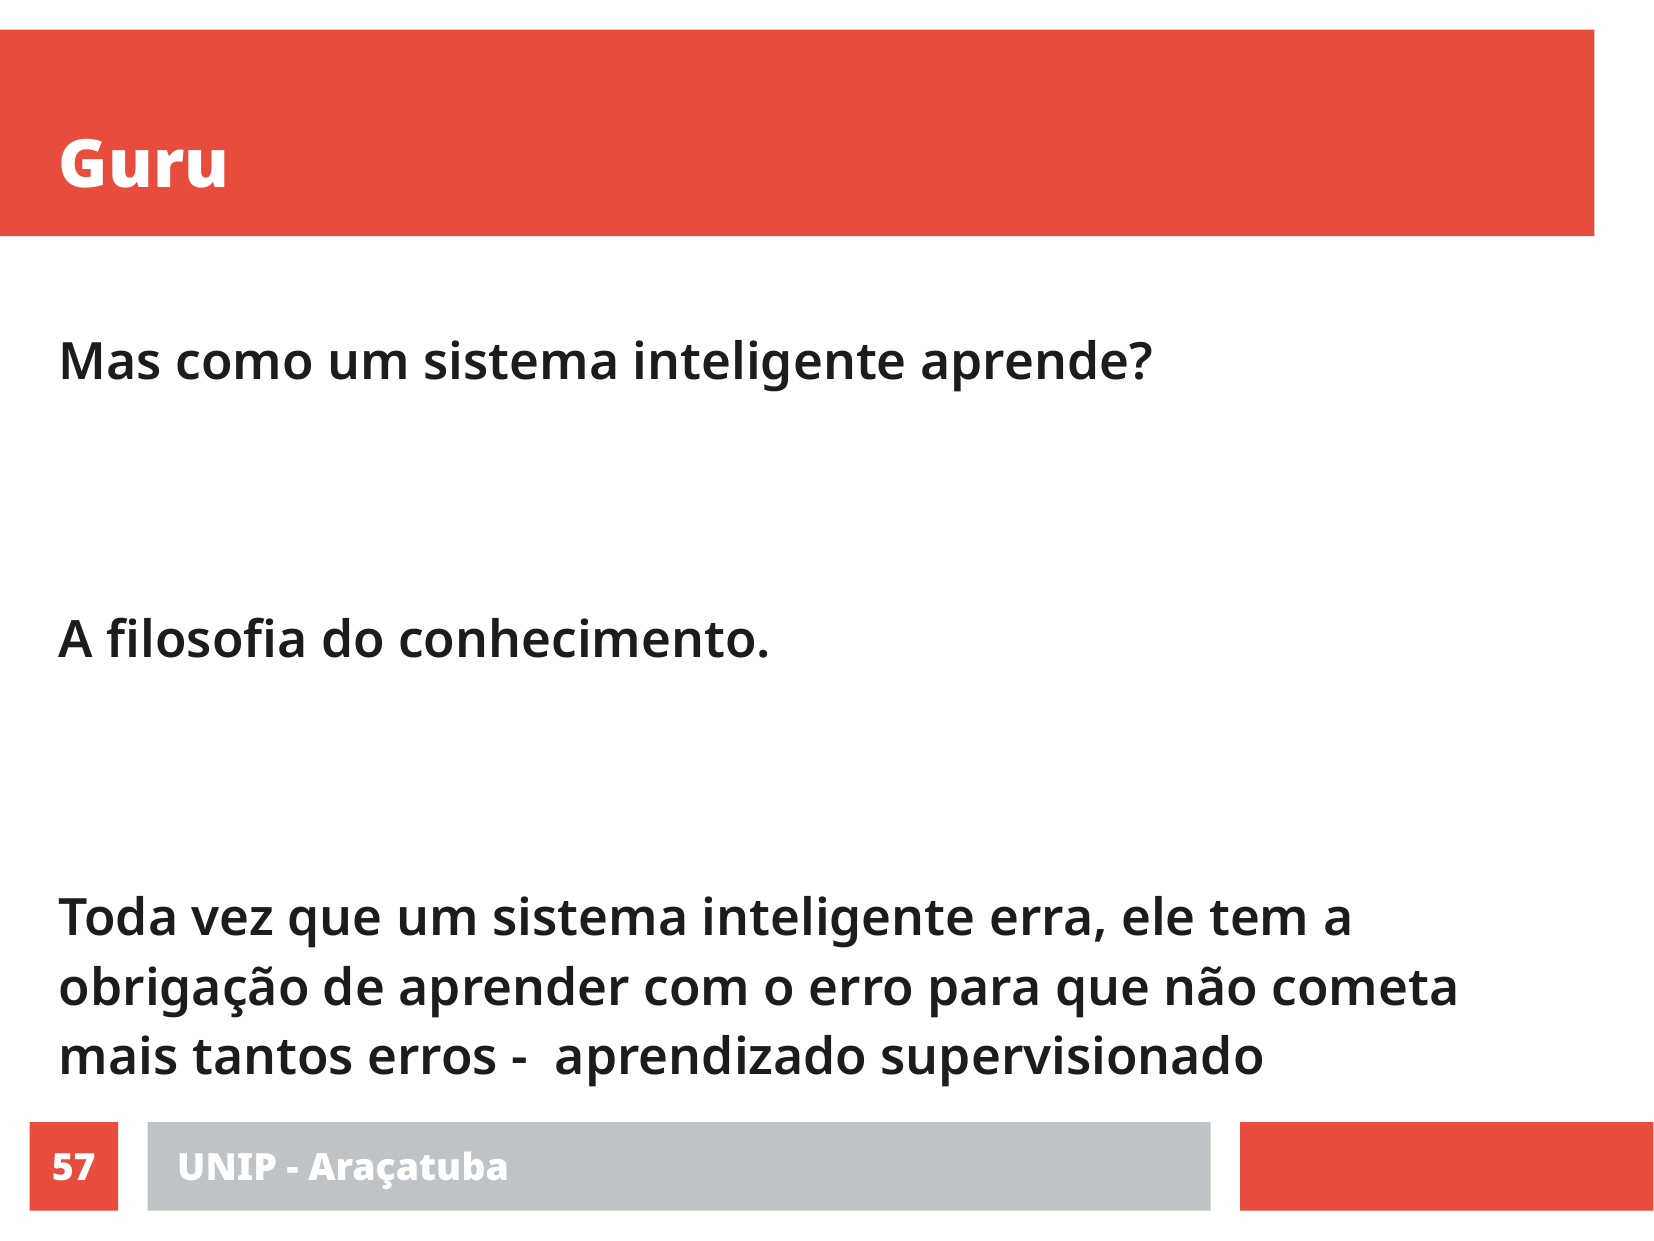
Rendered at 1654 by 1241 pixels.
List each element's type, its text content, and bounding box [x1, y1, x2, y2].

list Mas como um sistema inteligente aprende? A filosofia do conhecimento. Toda vez que um sistema inteligente erra, ele tem a obrigação de aprender com o erro para que não cometa mais tantos erros - aprendizado supervisionado [59, 324, 1565, 1093]
title Guru [59, 59, 1595, 207]
